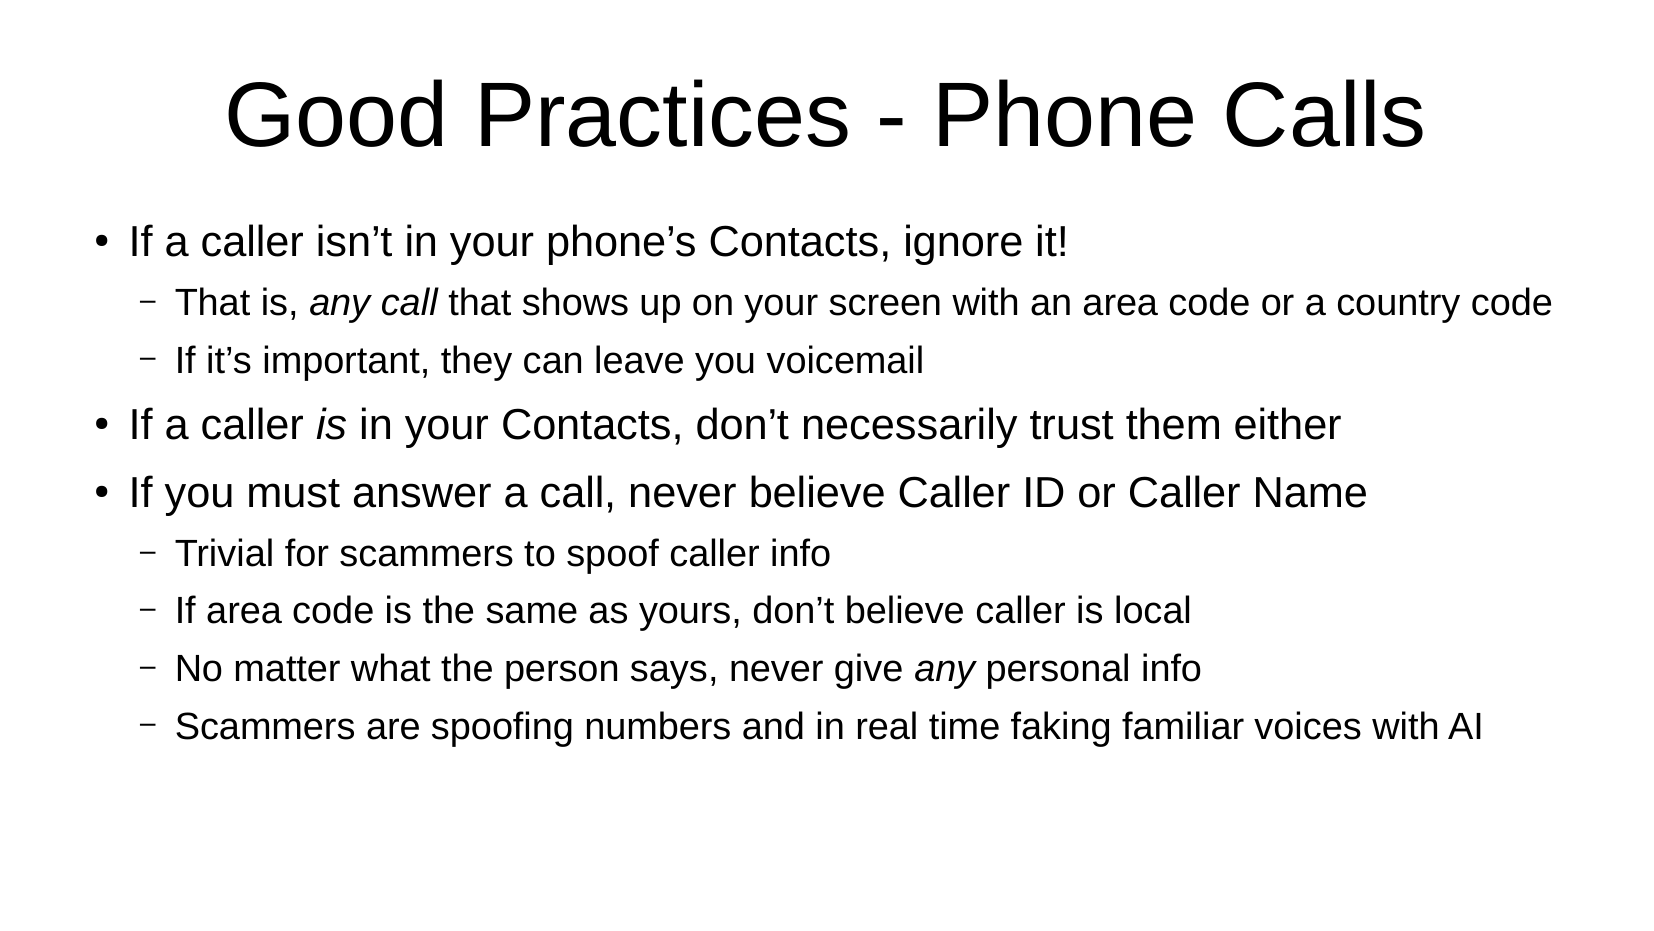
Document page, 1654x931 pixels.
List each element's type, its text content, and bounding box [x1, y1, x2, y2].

title Good Practices - Phone Calls [82, 37, 1571, 193]
list If a caller isn’t in your phone’s Contacts, ignore it! That is, any call that shows up on your screen with an area code or a country code If it’s important, they can leave you voicemail If a caller is in your Contacts, don’t necessarily trust them either If you must answer a call, never believe Caller ID or Caller Name Trivial for scammers to spoof caller info If area code is the same as yours, don’t believe caller is local No matter what the person says, never give any personal info Scammers are spoofing numbers and in real time faking familiar voices with AI [82, 217, 1571, 758]
